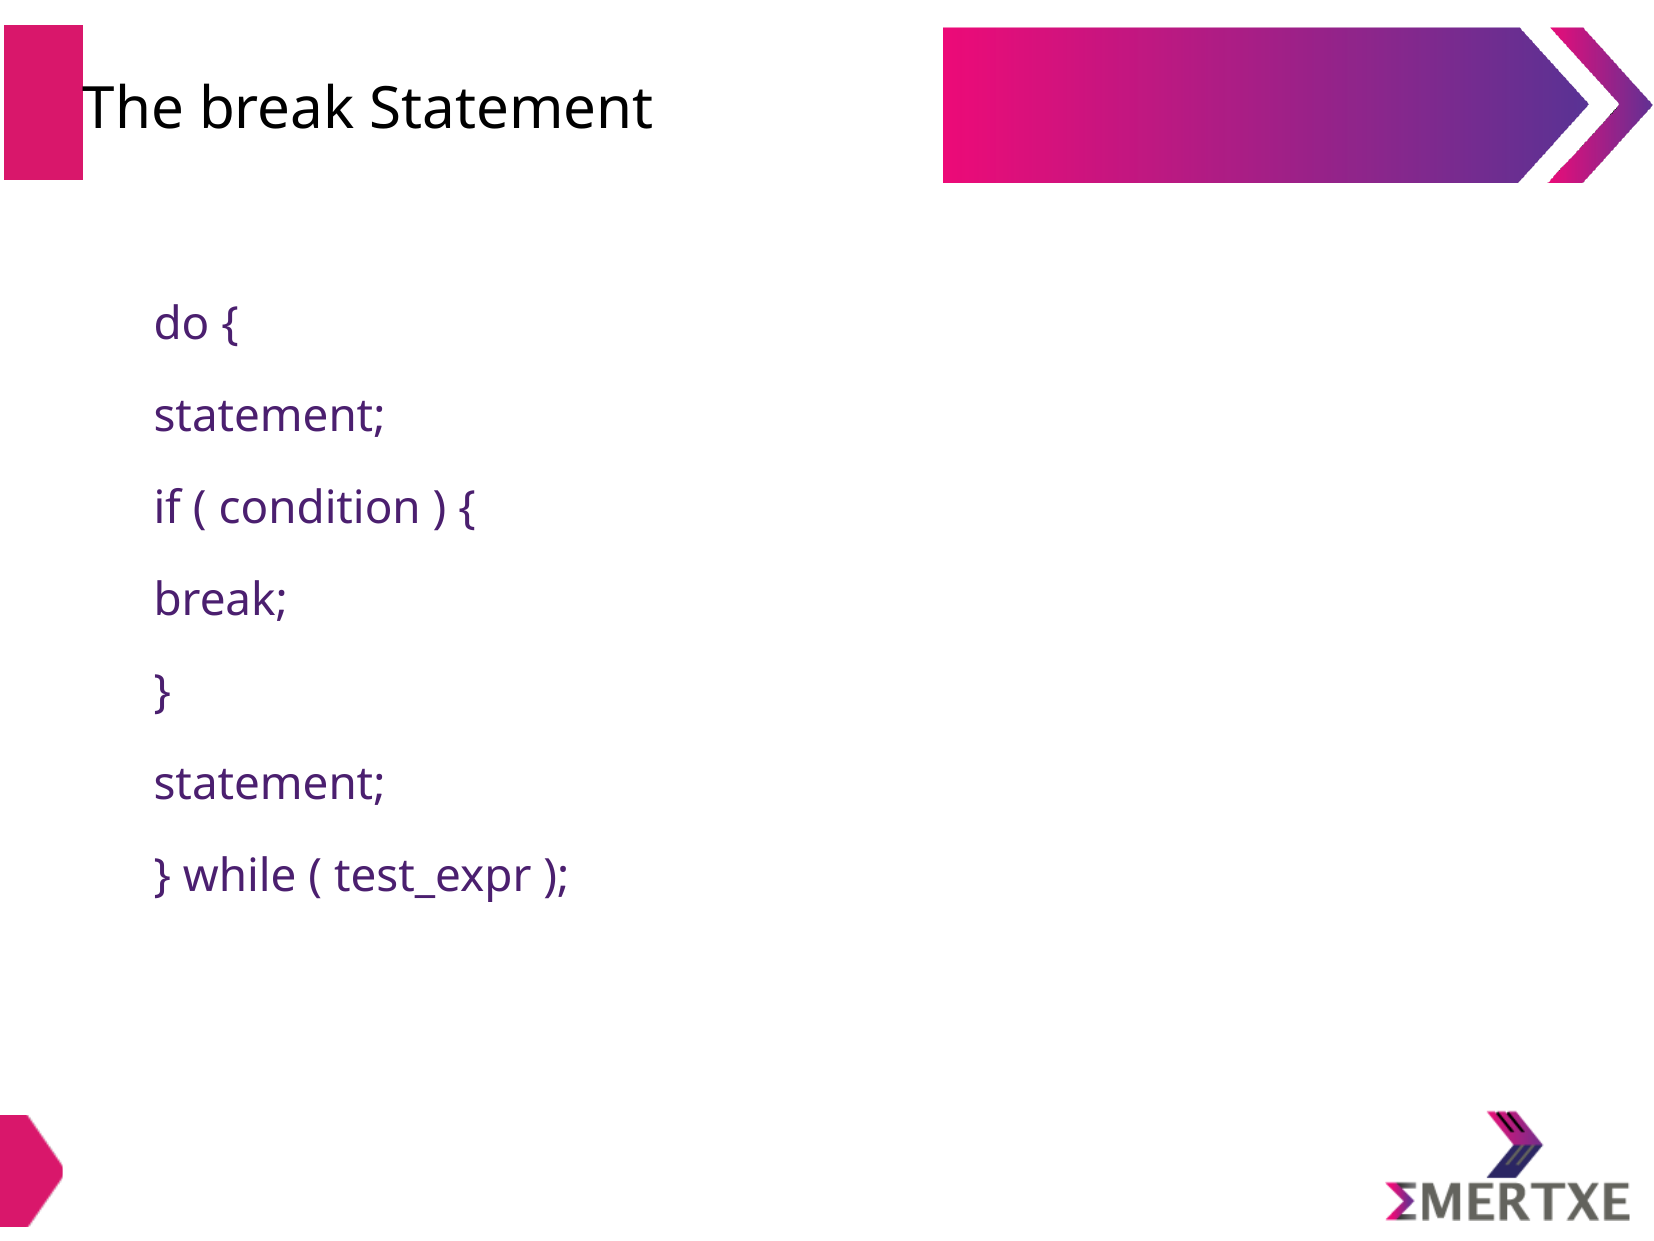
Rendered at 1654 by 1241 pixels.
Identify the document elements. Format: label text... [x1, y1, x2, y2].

picture [1571, 27, 1653, 183]
list do { statement; if ( condition ) { break; } statement; } while ( test_expr ); [82, 290, 1571, 1010]
picture [1385, 1107, 1631, 1221]
title The break Statement [82, 2, 1571, 210]
